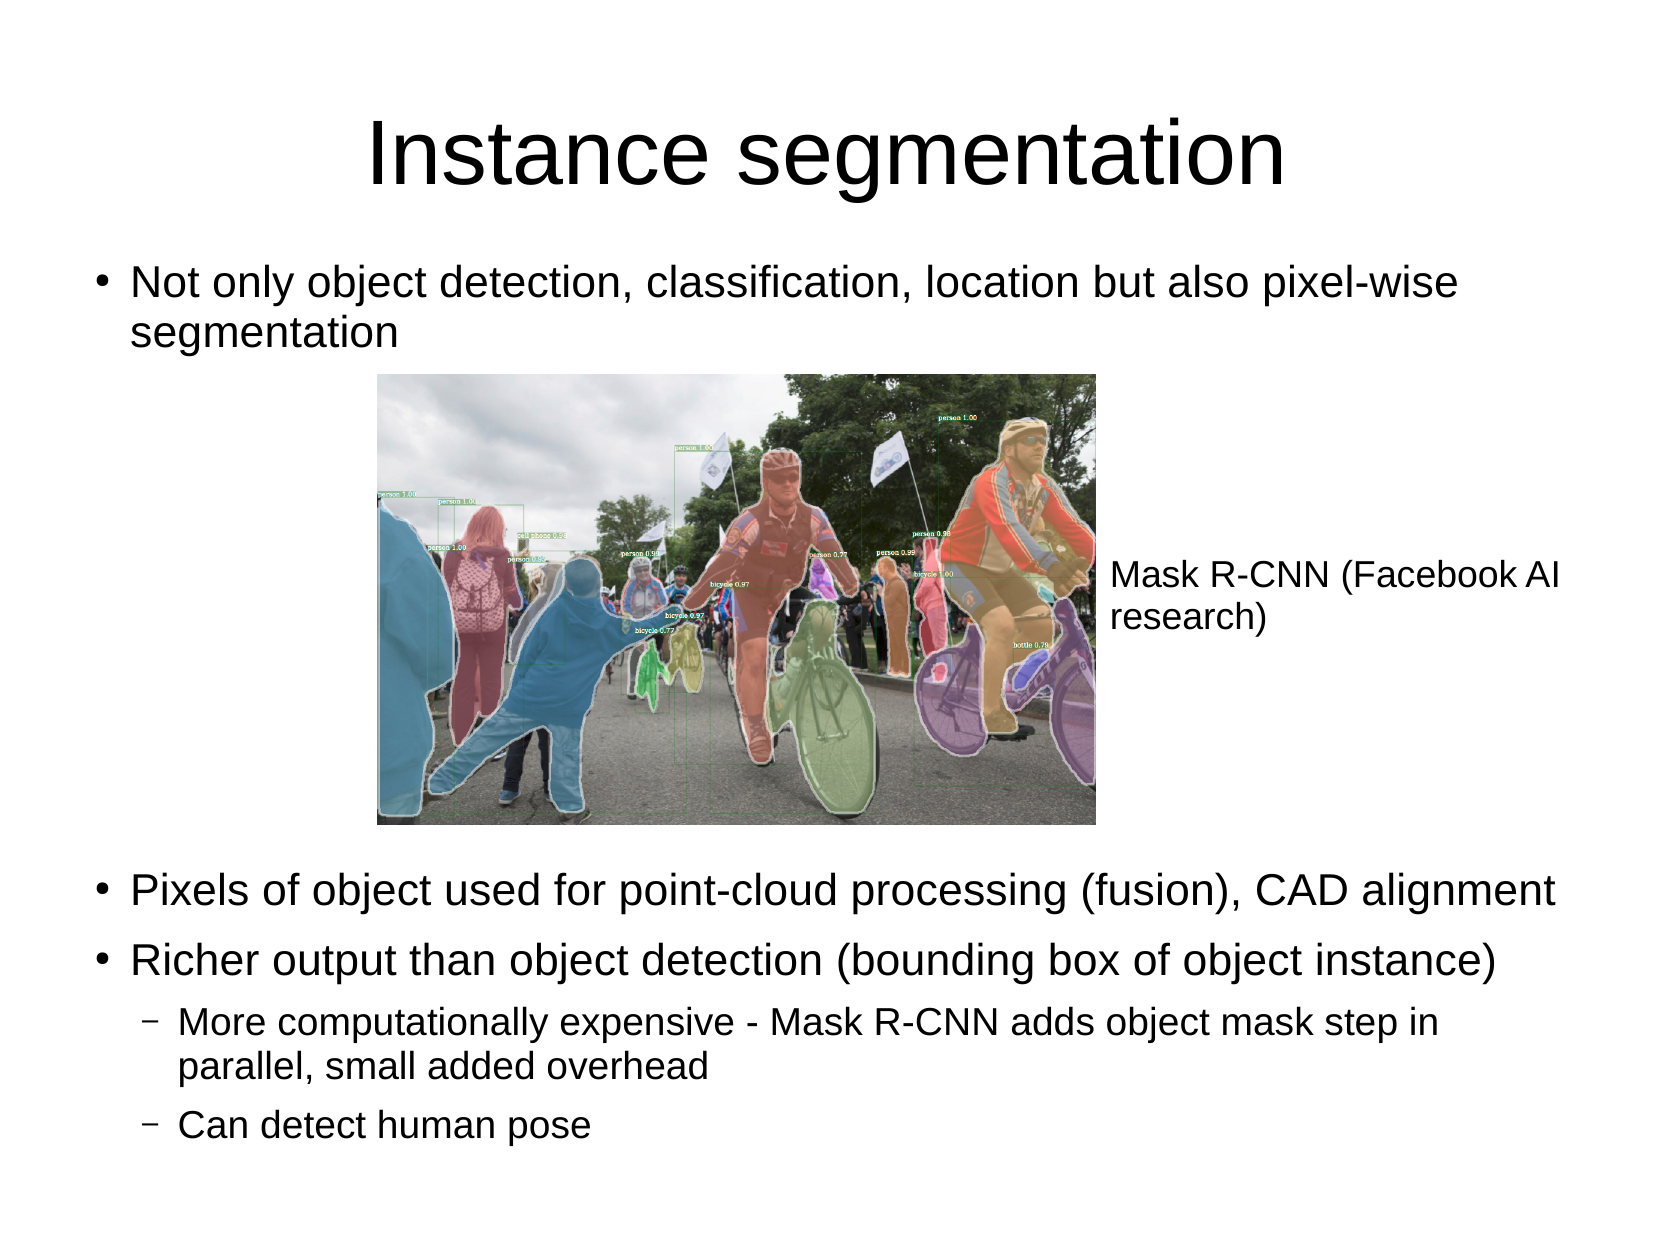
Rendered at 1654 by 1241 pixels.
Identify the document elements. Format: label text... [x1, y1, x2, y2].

list Not only object detection, classification, location but also pixel-wise segmentation Pixels of object used for point-cloud processing (fusion), CAD alignment Richer output than object detection (bounding box of object instance) More computationally expensive - Mask R-CNN adds object mask step in parallel, small added overhead Can detect human pose [82, 256, 1571, 1156]
picture [377, 374, 1096, 826]
text_box Mask R-CNN (Facebook AI research) [1095, 546, 1636, 646]
title Instance segmentation [82, 49, 1571, 256]
